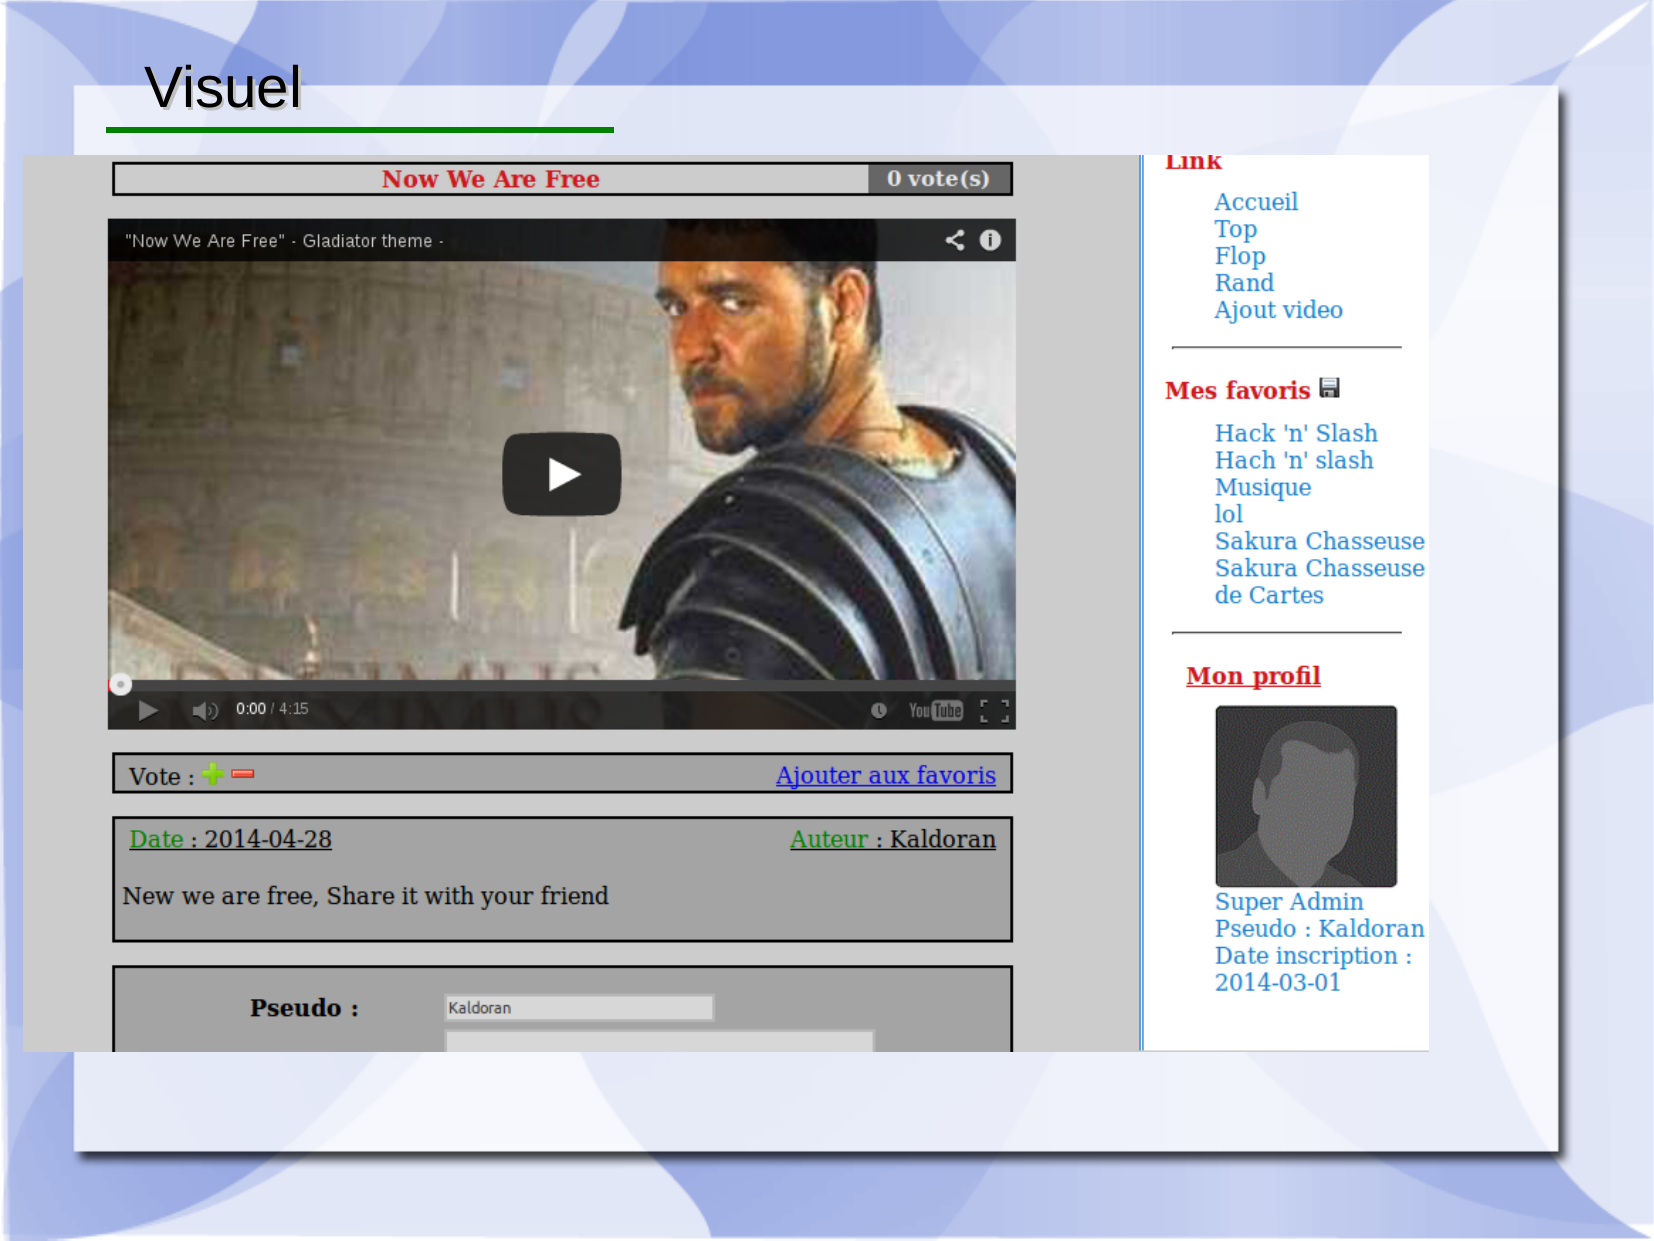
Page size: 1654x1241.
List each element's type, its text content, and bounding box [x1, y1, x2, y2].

text_box Visuel [129, 47, 792, 128]
picture [0, 0, 1654, 1241]
